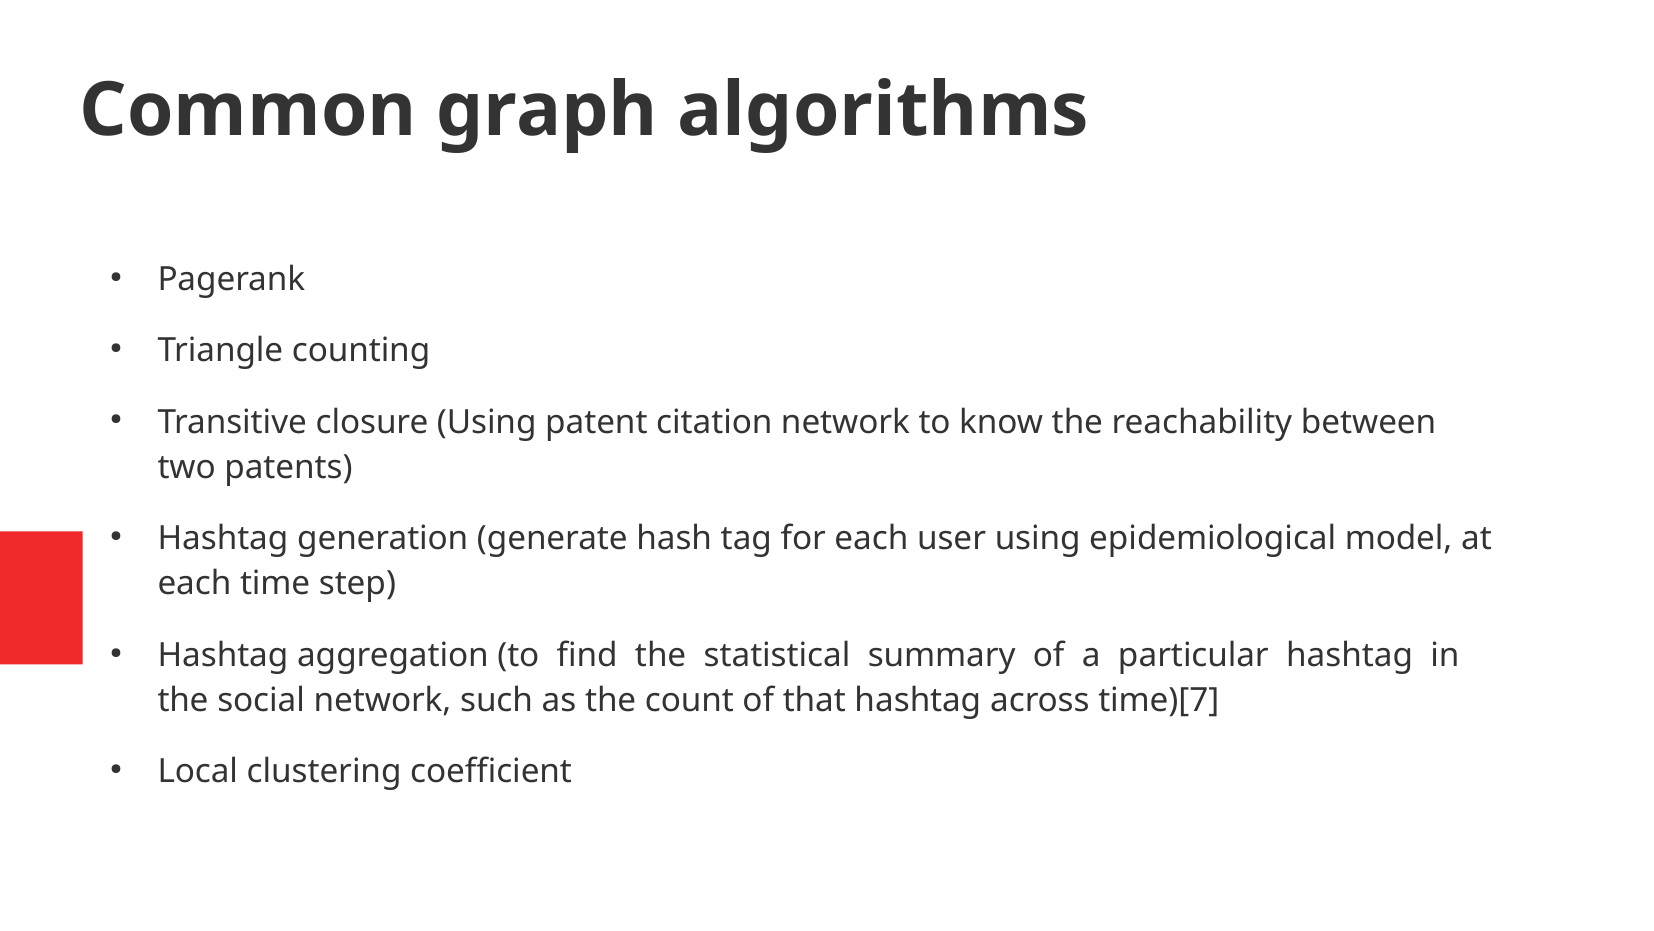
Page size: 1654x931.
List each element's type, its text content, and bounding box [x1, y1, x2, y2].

list Pagerank Triangle counting Transitive closure (Using patent citation network to know the reachability between two patents) Hashtag generation (generate hash tag for each user using epidemiological model, at each time step) Hashtag aggregation (to find the statistical summary of a particular hashtag in the social network, such as the count of that hashtag across time)[7] Local clustering coefficient [94, 255, 1501, 795]
title Common graph algorithms [79, 17, 1486, 196]
